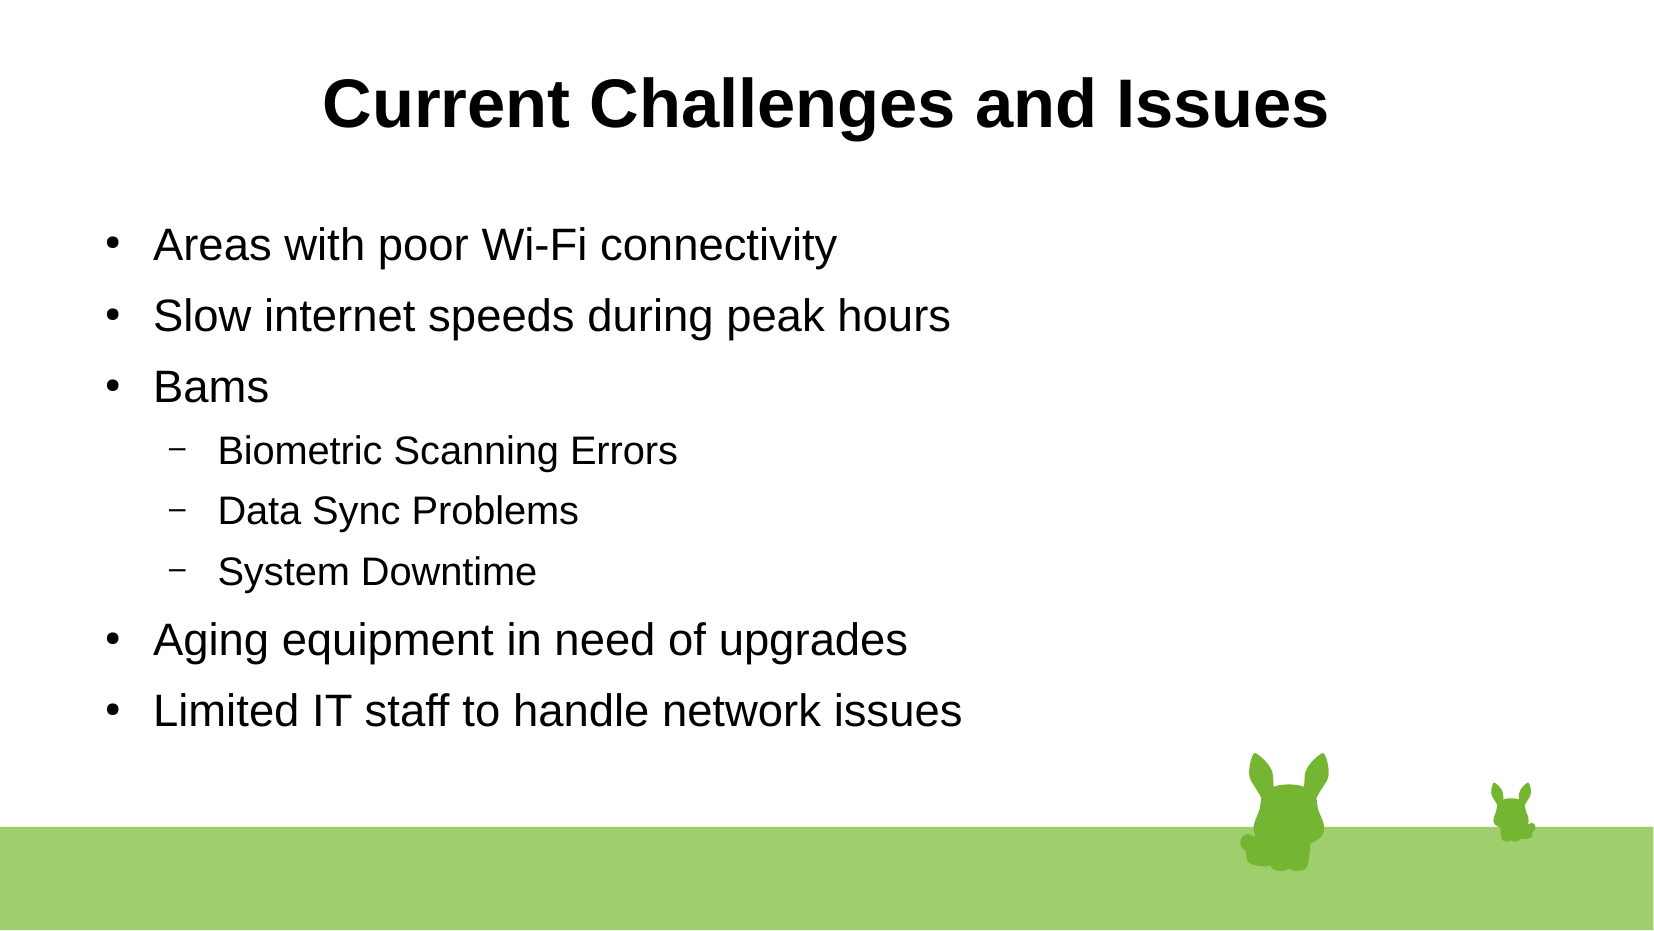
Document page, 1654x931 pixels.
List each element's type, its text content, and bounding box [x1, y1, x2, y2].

title Current Challenges and Issues [88, 29, 1565, 147]
list Areas with poor Wi-Fi connectivity Slow internet speeds during peak hours Bams Biometric Scanning Errors Data Sync Problems System Downtime Aging equipment in need of upgrades Limited IT staff to handle network issues [88, 147, 1565, 739]
